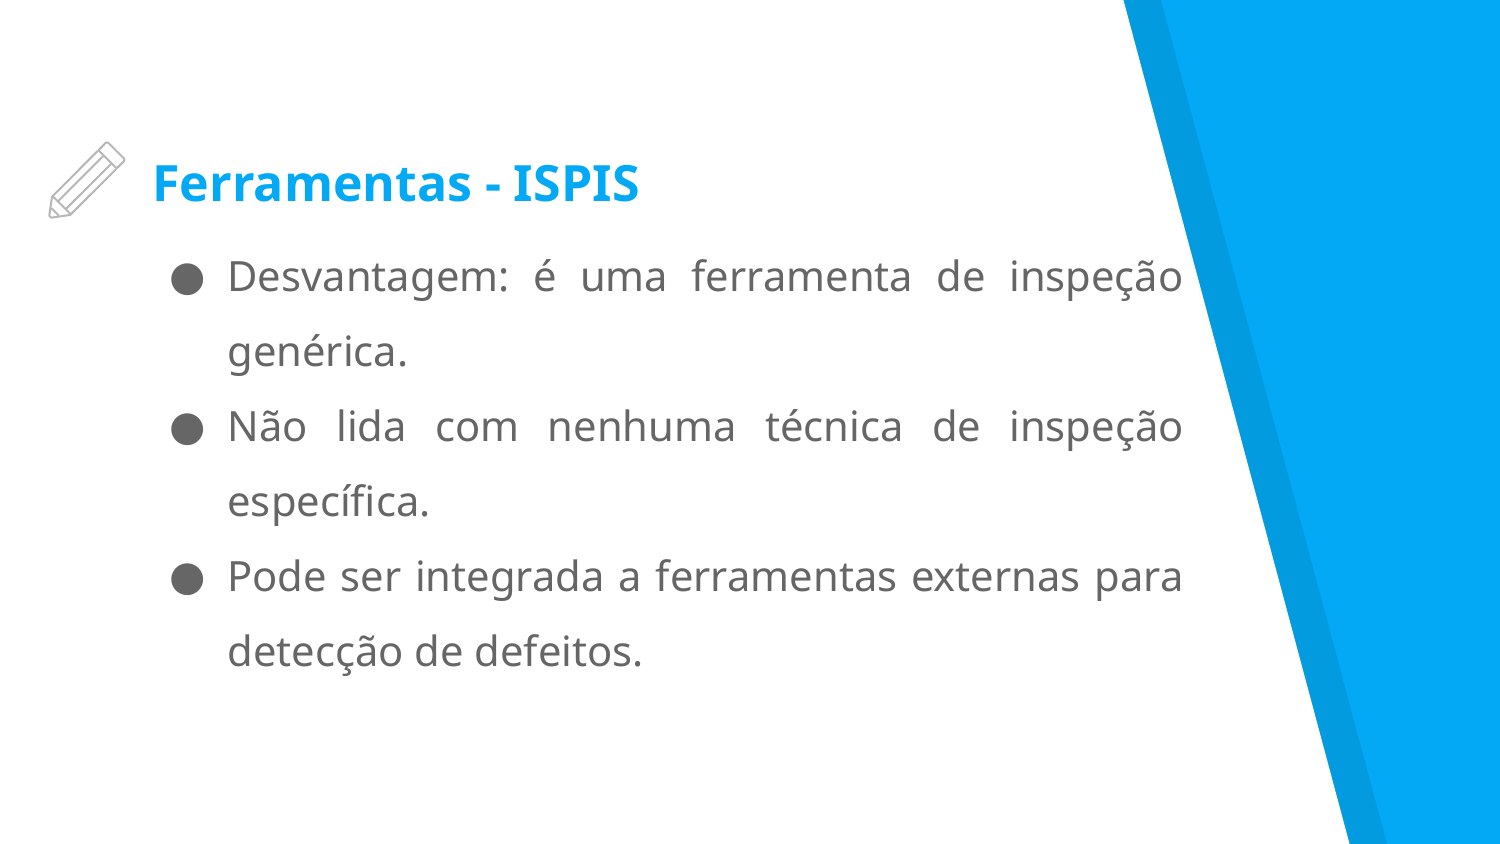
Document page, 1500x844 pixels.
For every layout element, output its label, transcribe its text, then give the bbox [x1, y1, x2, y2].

text_box Ferramentas - ISPIS [137, 146, 1011, 209]
text_box Desvantagem: é uma ferramenta de inspeção genérica. Não lida com nenhuma técnica de inspeção específica. Pode ser integrada a ferramentas externas para detecção de defeitos. [137, 209, 1200, 758]
